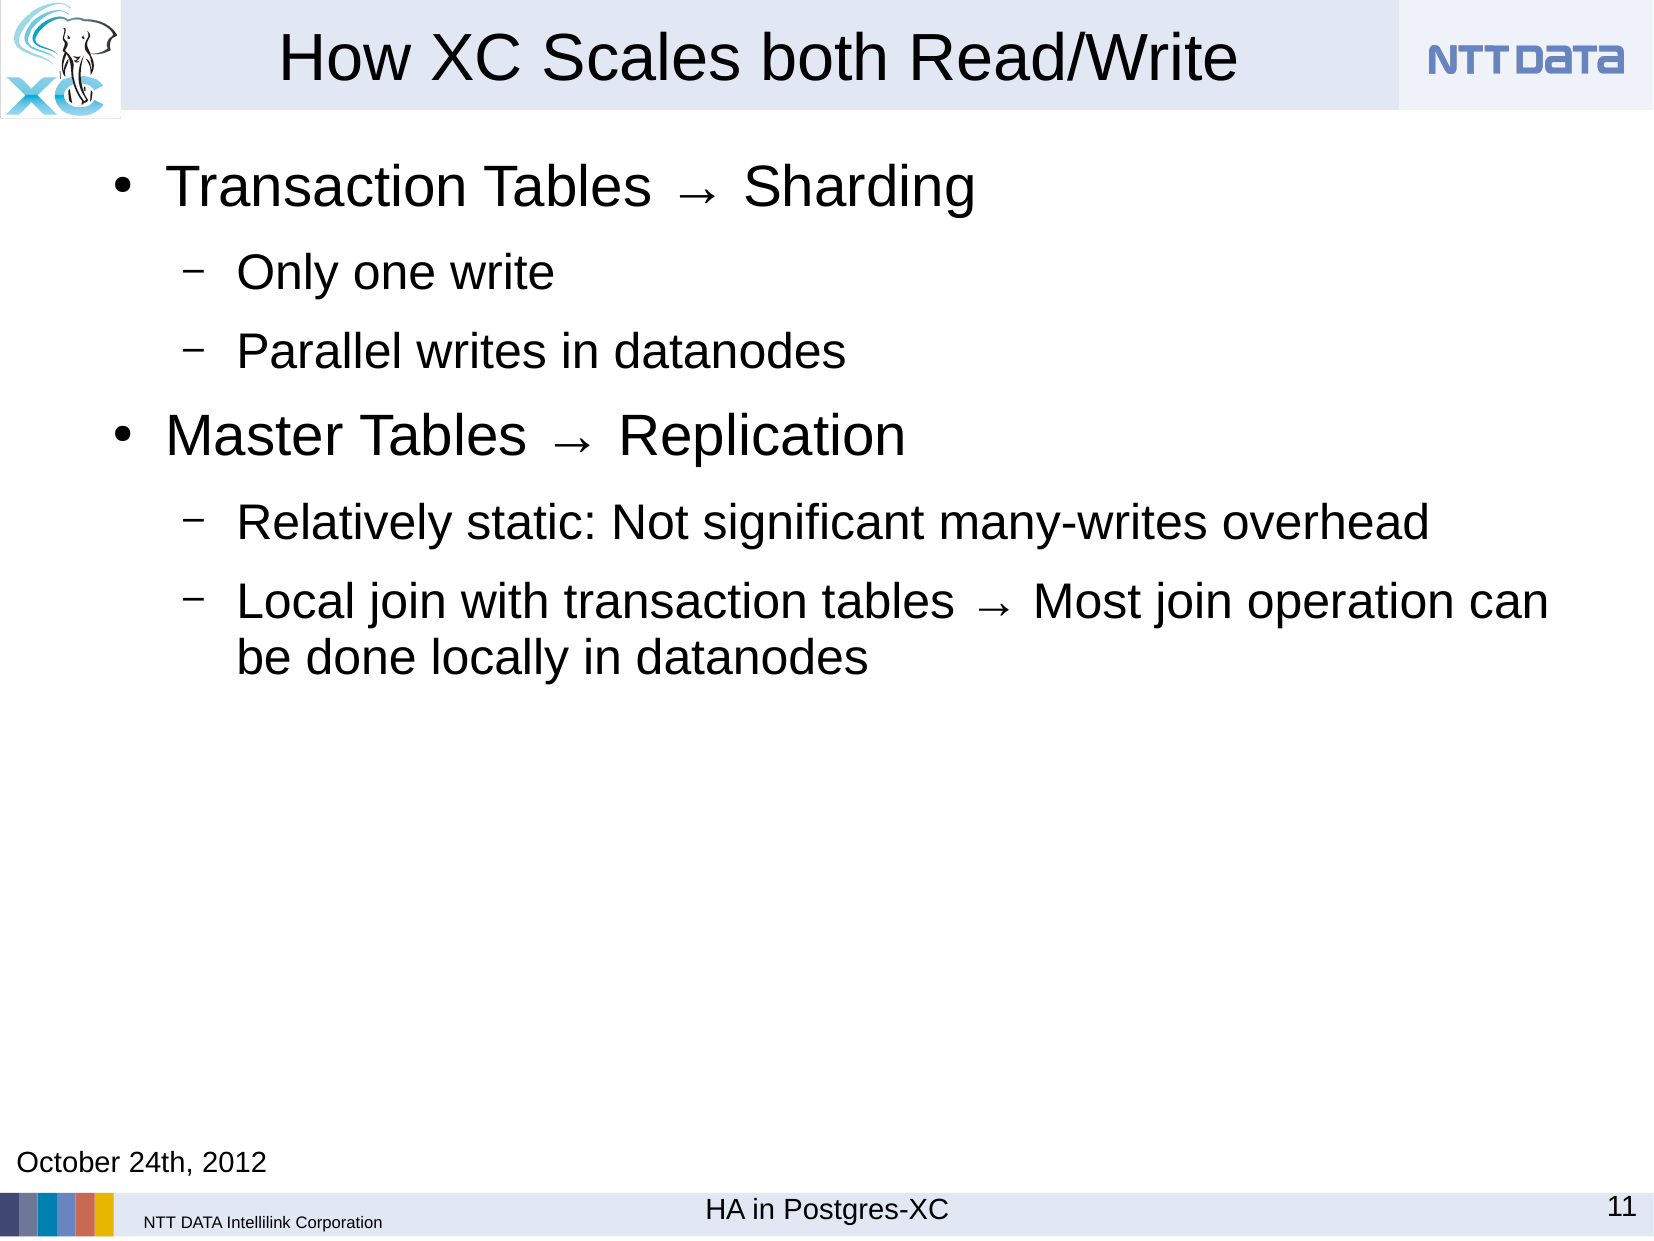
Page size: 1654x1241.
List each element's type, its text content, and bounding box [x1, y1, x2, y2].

picture [0, 0, 121, 119]
list Transaction Tables → Sharding Only one write Parallel writes in datanodes Master Tables → Replication Relatively static: Not significant many-writes overhead Local join with transaction tables → Most join operation can be done locally in datanodes [94, 153, 1583, 873]
picture [1429, 45, 1624, 74]
title How XC Scales both Read/Write [120, 3, 1399, 110]
